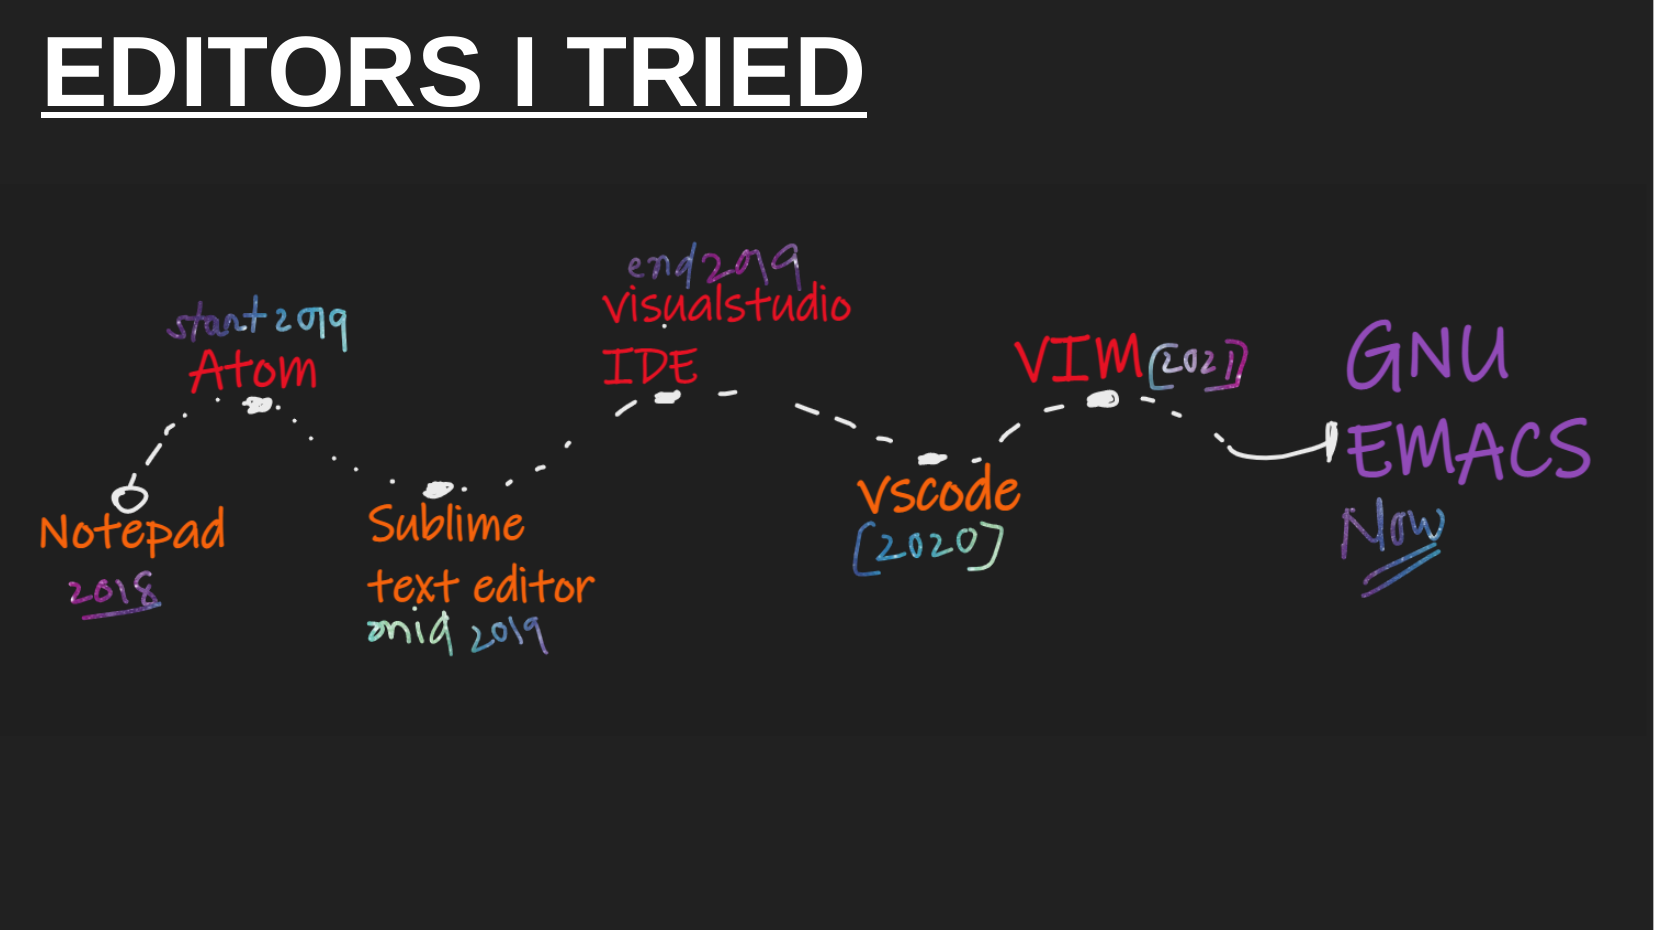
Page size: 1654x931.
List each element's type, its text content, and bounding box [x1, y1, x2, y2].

picture [0, 184, 1647, 736]
text_box EDITORS I TRIED [26, 0, 1110, 135]
